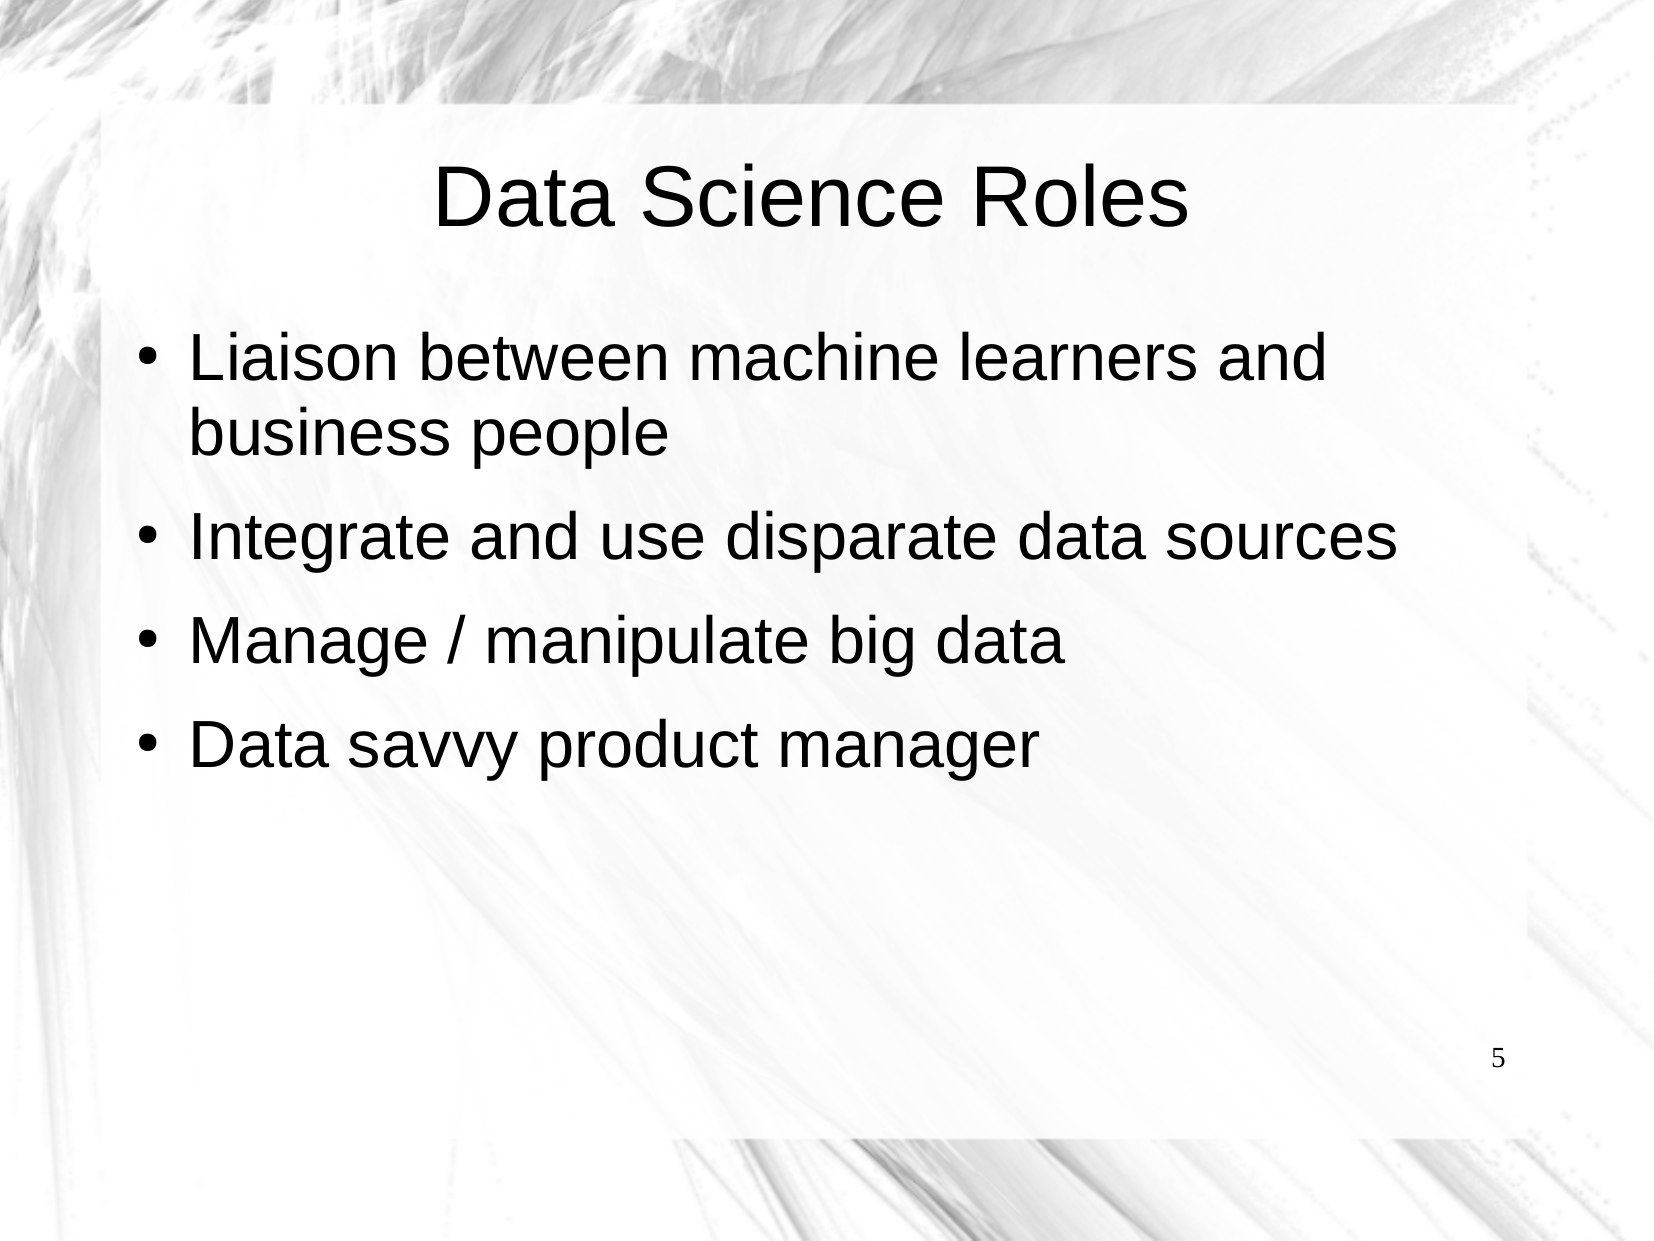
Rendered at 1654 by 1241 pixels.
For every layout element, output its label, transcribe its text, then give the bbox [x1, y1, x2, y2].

picture [0, 0, 1654, 1241]
title Data Science Roles [118, 112, 1506, 281]
list Liaison between machine learners and business people Integrate and use disparate data sources Manage / manipulate big data Data savvy product manager [118, 319, 1571, 945]
